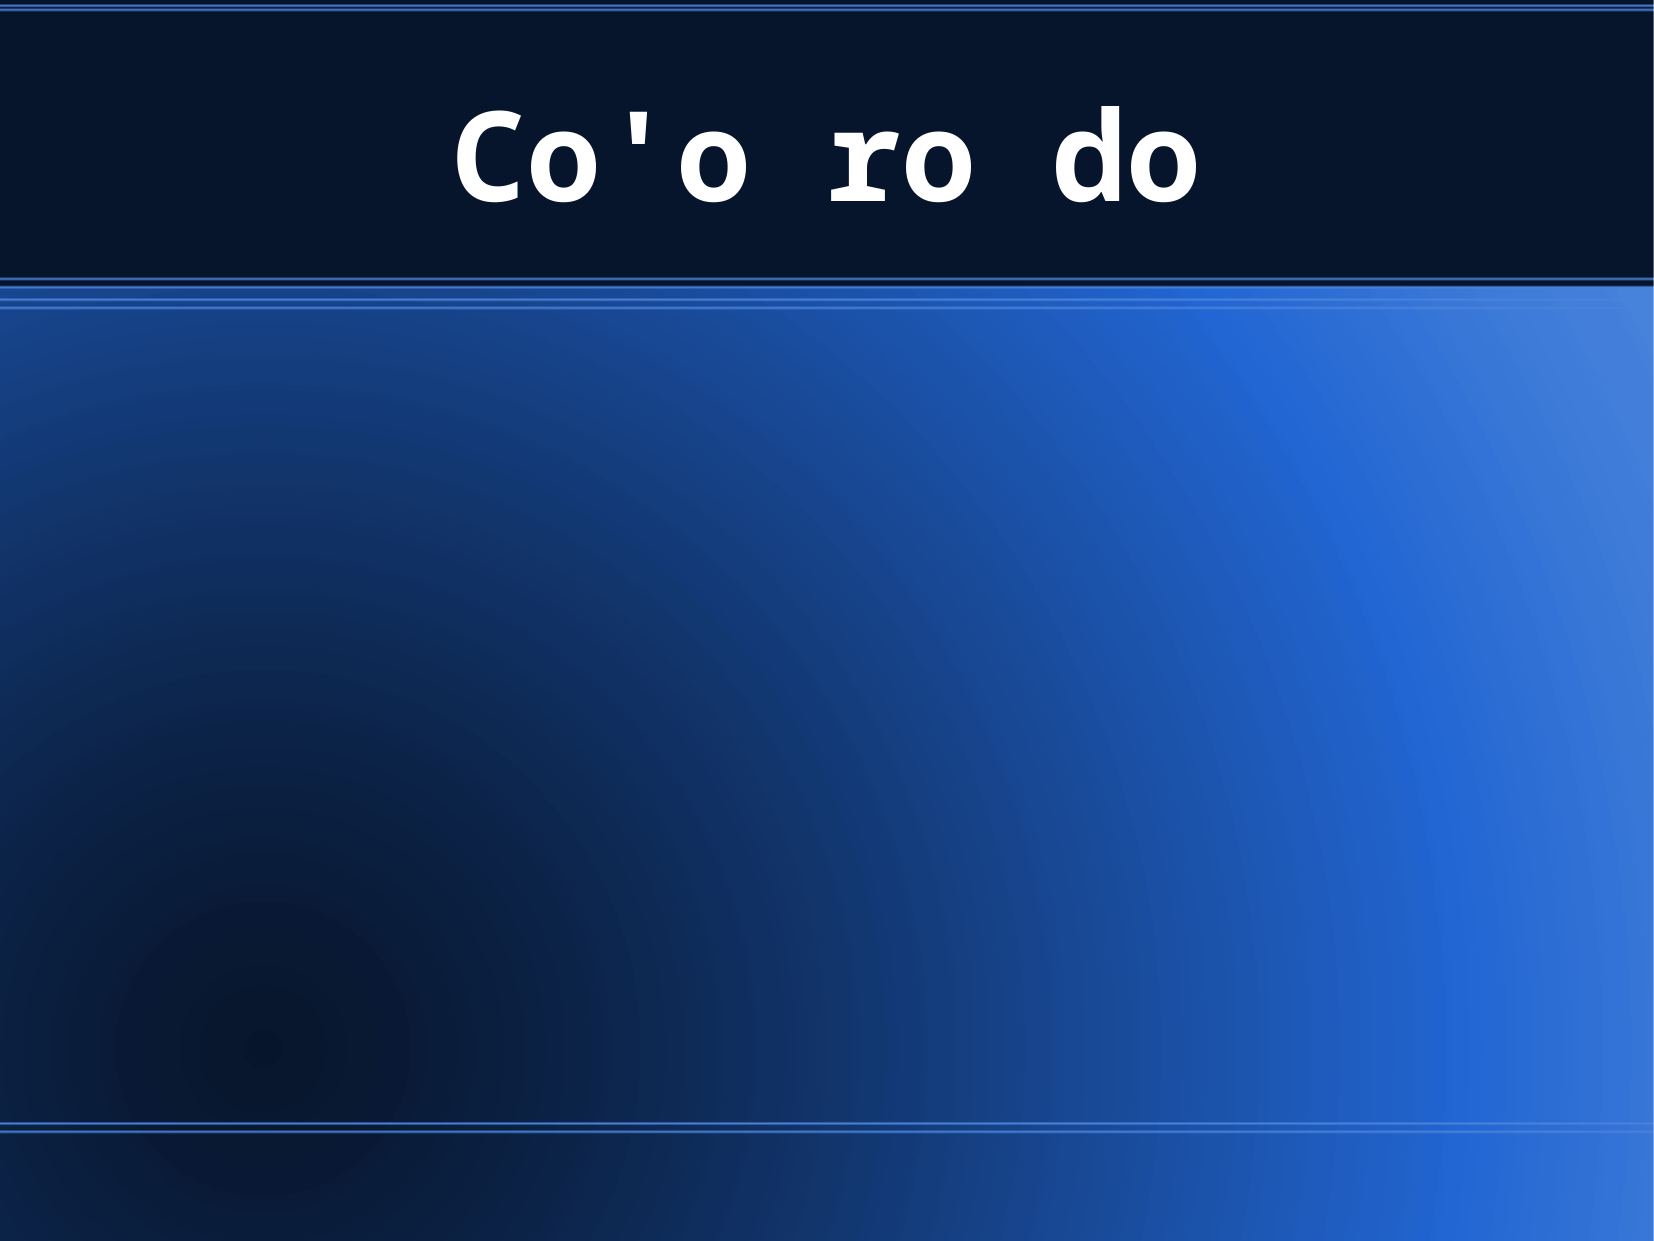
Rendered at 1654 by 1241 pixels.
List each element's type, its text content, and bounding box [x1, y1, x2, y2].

title Co'o ro do [82, 49, 1571, 257]
picture [0, 0, 1654, 1241]
